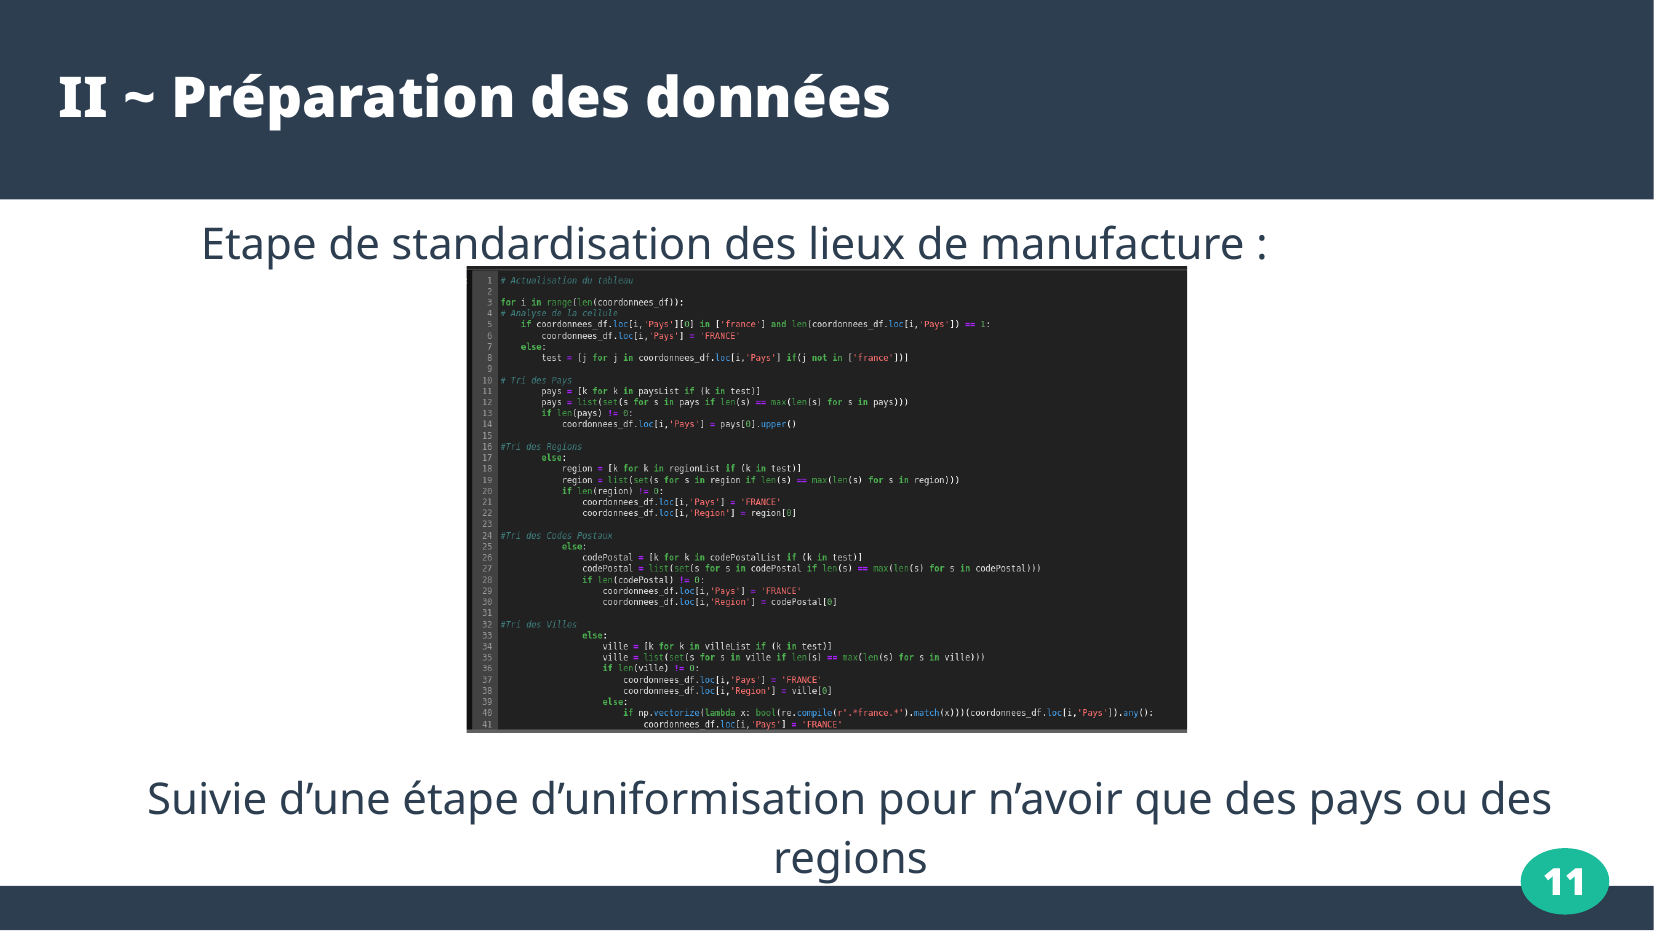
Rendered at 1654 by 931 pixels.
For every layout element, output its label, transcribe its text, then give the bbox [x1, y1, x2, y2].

picture [466, 296, 1188, 733]
list Suivie d’une étape d’uniformisation pour n’avoir que des pays ou des regions [0, 767, 1595, 910]
title II ~ Préparation des données [59, 37, 1595, 155]
list Etape de standardisation des lieux de manufacture : [59, 213, 1595, 296]
